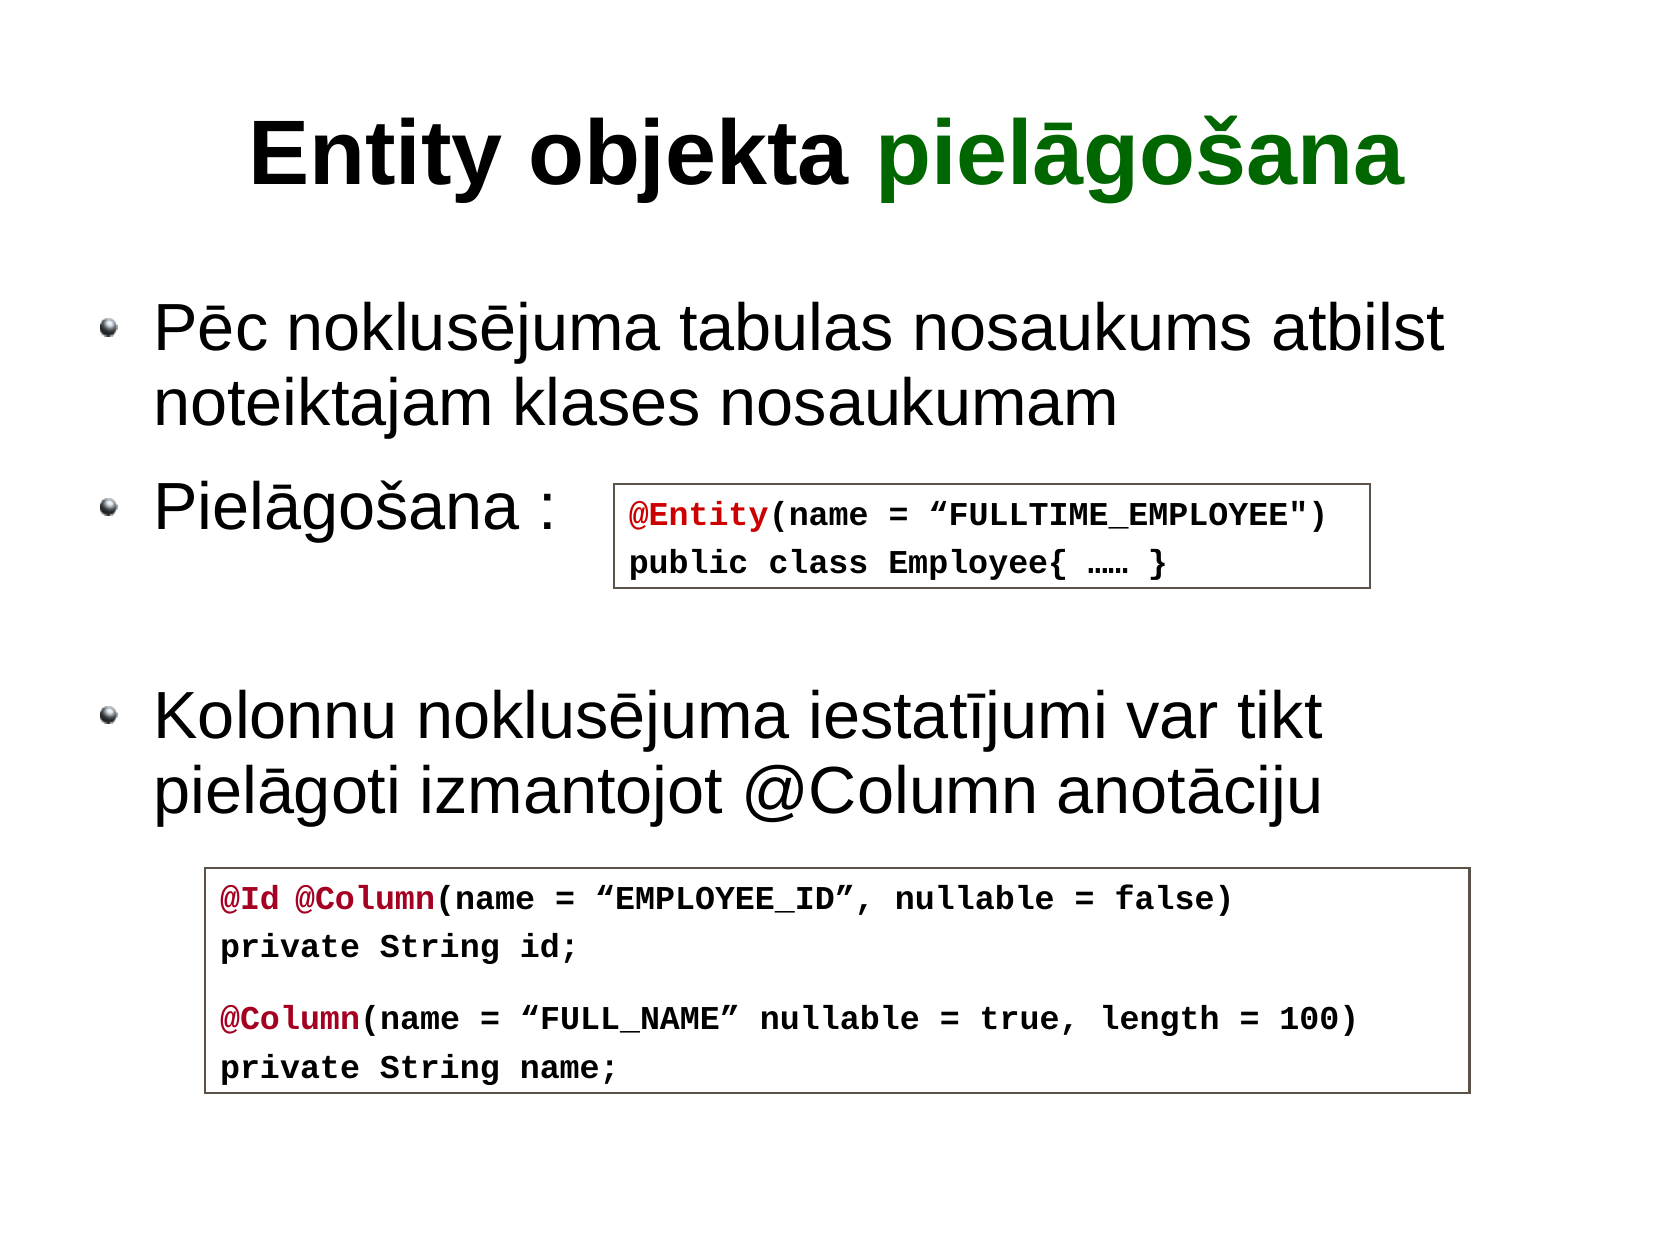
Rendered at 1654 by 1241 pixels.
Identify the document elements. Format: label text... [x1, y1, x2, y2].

list Pēc noklusējuma tabulas nosaukums atbilst noteiktajam klases nosaukumam Pielāgošana : Kolonnu noklusējuma iestatījumi var tikt pielāgoti izmantojot @Column anotāciju [82, 290, 1538, 1010]
text_box @Entity(name = “FULLTIME_EMPLOYEE") public class Employee{ …… } [614, 484, 1371, 588]
text_box @Id @Column(name = “EMPLOYEE_ID”, nullable = false) private String id; @Column(name = “FULL_NAME” nullable = true, length = 100) private String name; [205, 868, 1470, 1093]
title Entity objekta pielāgošana [82, 49, 1571, 257]
